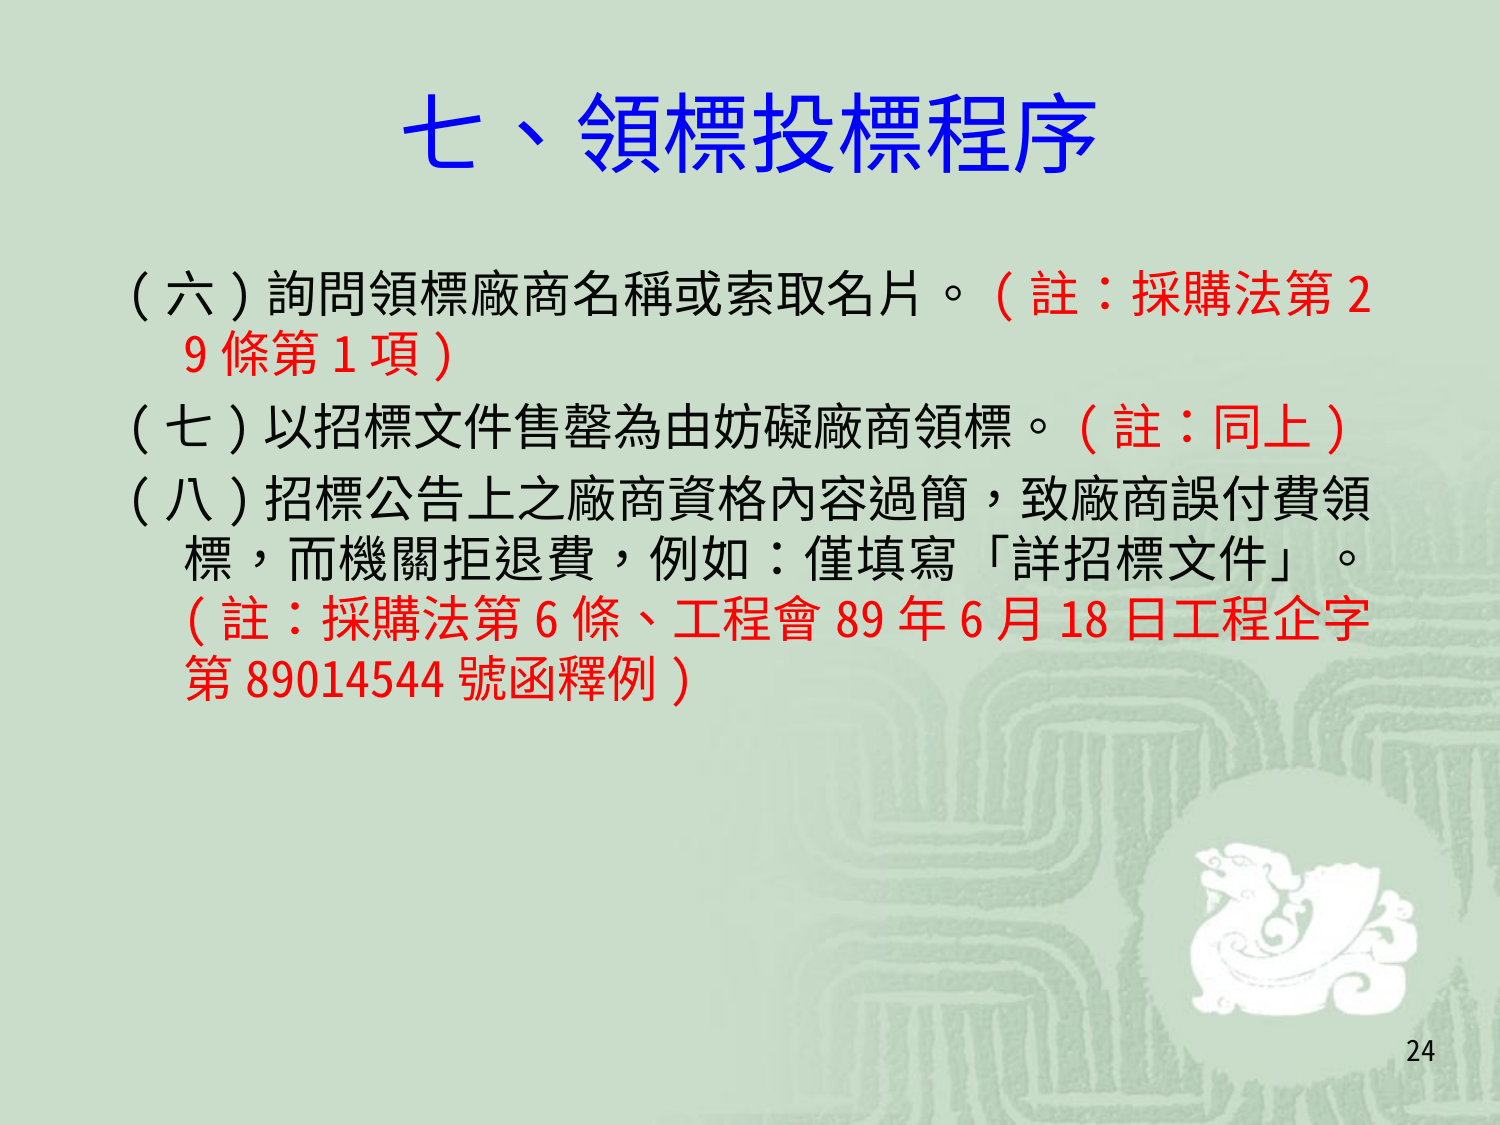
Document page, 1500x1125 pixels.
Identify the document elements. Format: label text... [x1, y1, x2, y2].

title 七、領標投標程序 [49, 37, 1451, 225]
picture [0, 0, 1500, 1125]
list (六)詢問領標廠商名稱或索取名片。(註：採購法第29條第1項) (七)以招標文件售罄為由妨礙廠商領標。(註：同上) (八)招標公告上之廠商資格內容過簡，致廠商誤付費領標，而機關拒退費，例如：僅填寫「詳招標文件」。 (註：採購法第6條、工程會89年6月18日工程企字第89014544號函釋例) [112, 255, 1388, 931]
text_box <編號> [1074, 1024, 1451, 1103]
